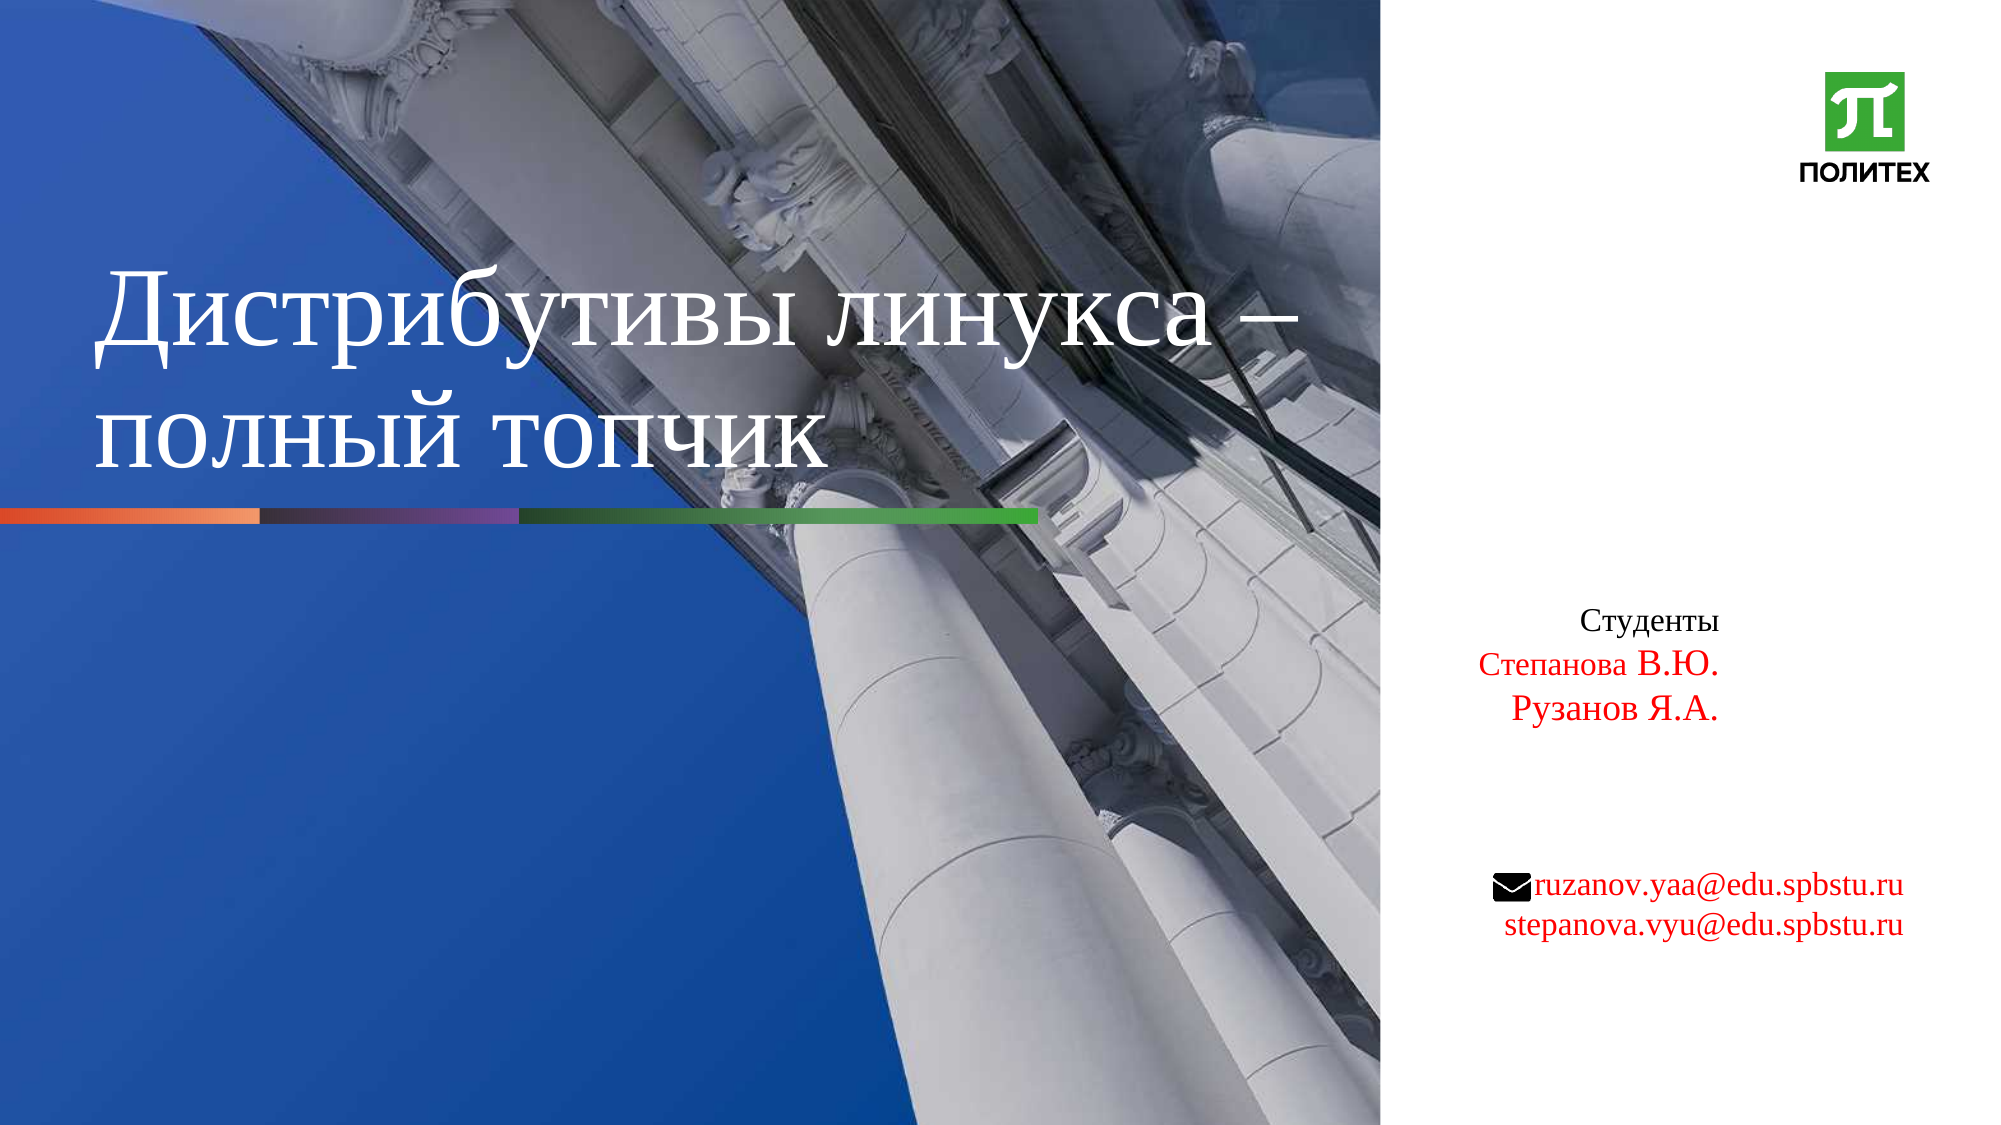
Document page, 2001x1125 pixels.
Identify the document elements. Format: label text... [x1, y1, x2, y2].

picture [1493, 868, 1531, 906]
title Дистрибутивы линукса – полный топчик [79, 241, 1507, 522]
text_box Студенты Степанова В.Ю. Рузанов Я.А. [1463, 591, 1985, 781]
text_box ruzanov.yaa@edu.spbstu.ru stepanova.vyu@edu.spbstu.ru [1489, 855, 1991, 951]
